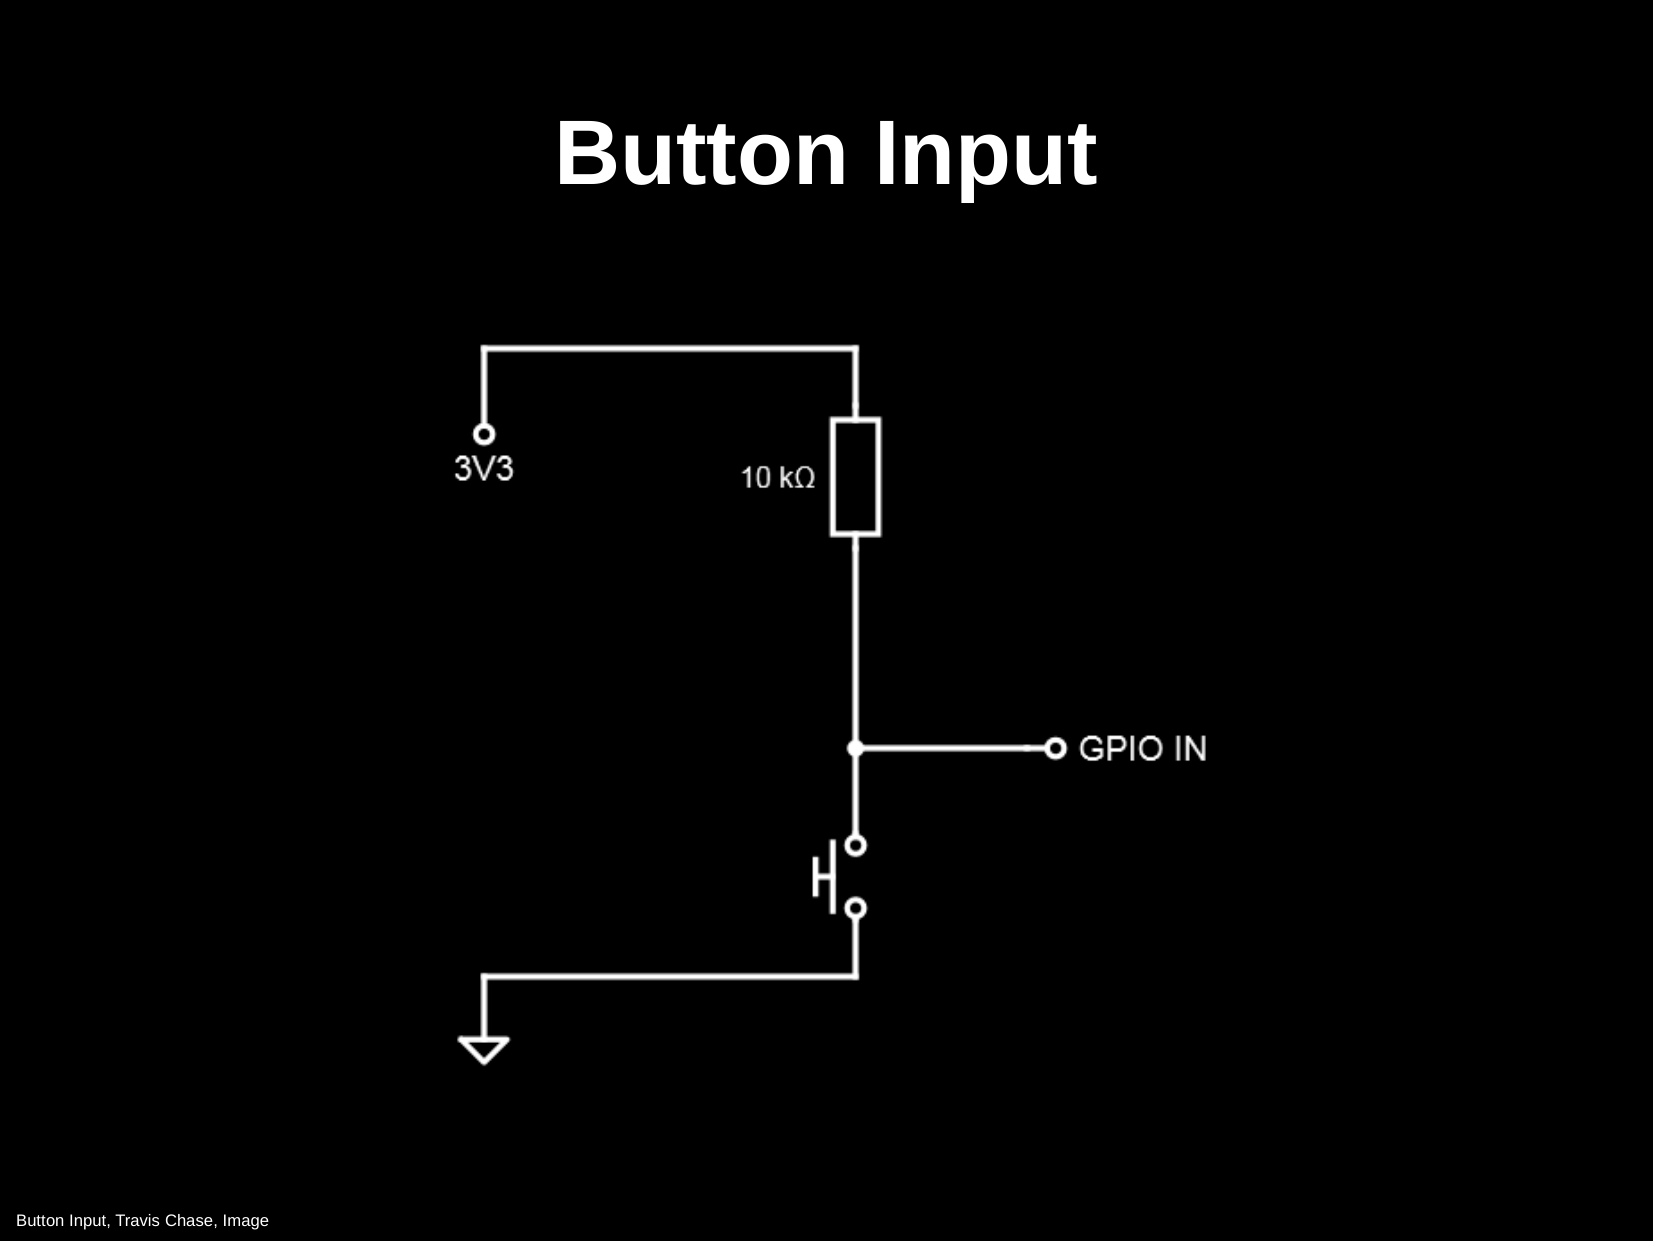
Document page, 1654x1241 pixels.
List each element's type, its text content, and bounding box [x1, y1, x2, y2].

picture [397, 290, 1256, 1109]
title Button Input [82, 49, 1571, 257]
text_box Button Input, Travis Chase, Image [1, 1203, 283, 1238]
